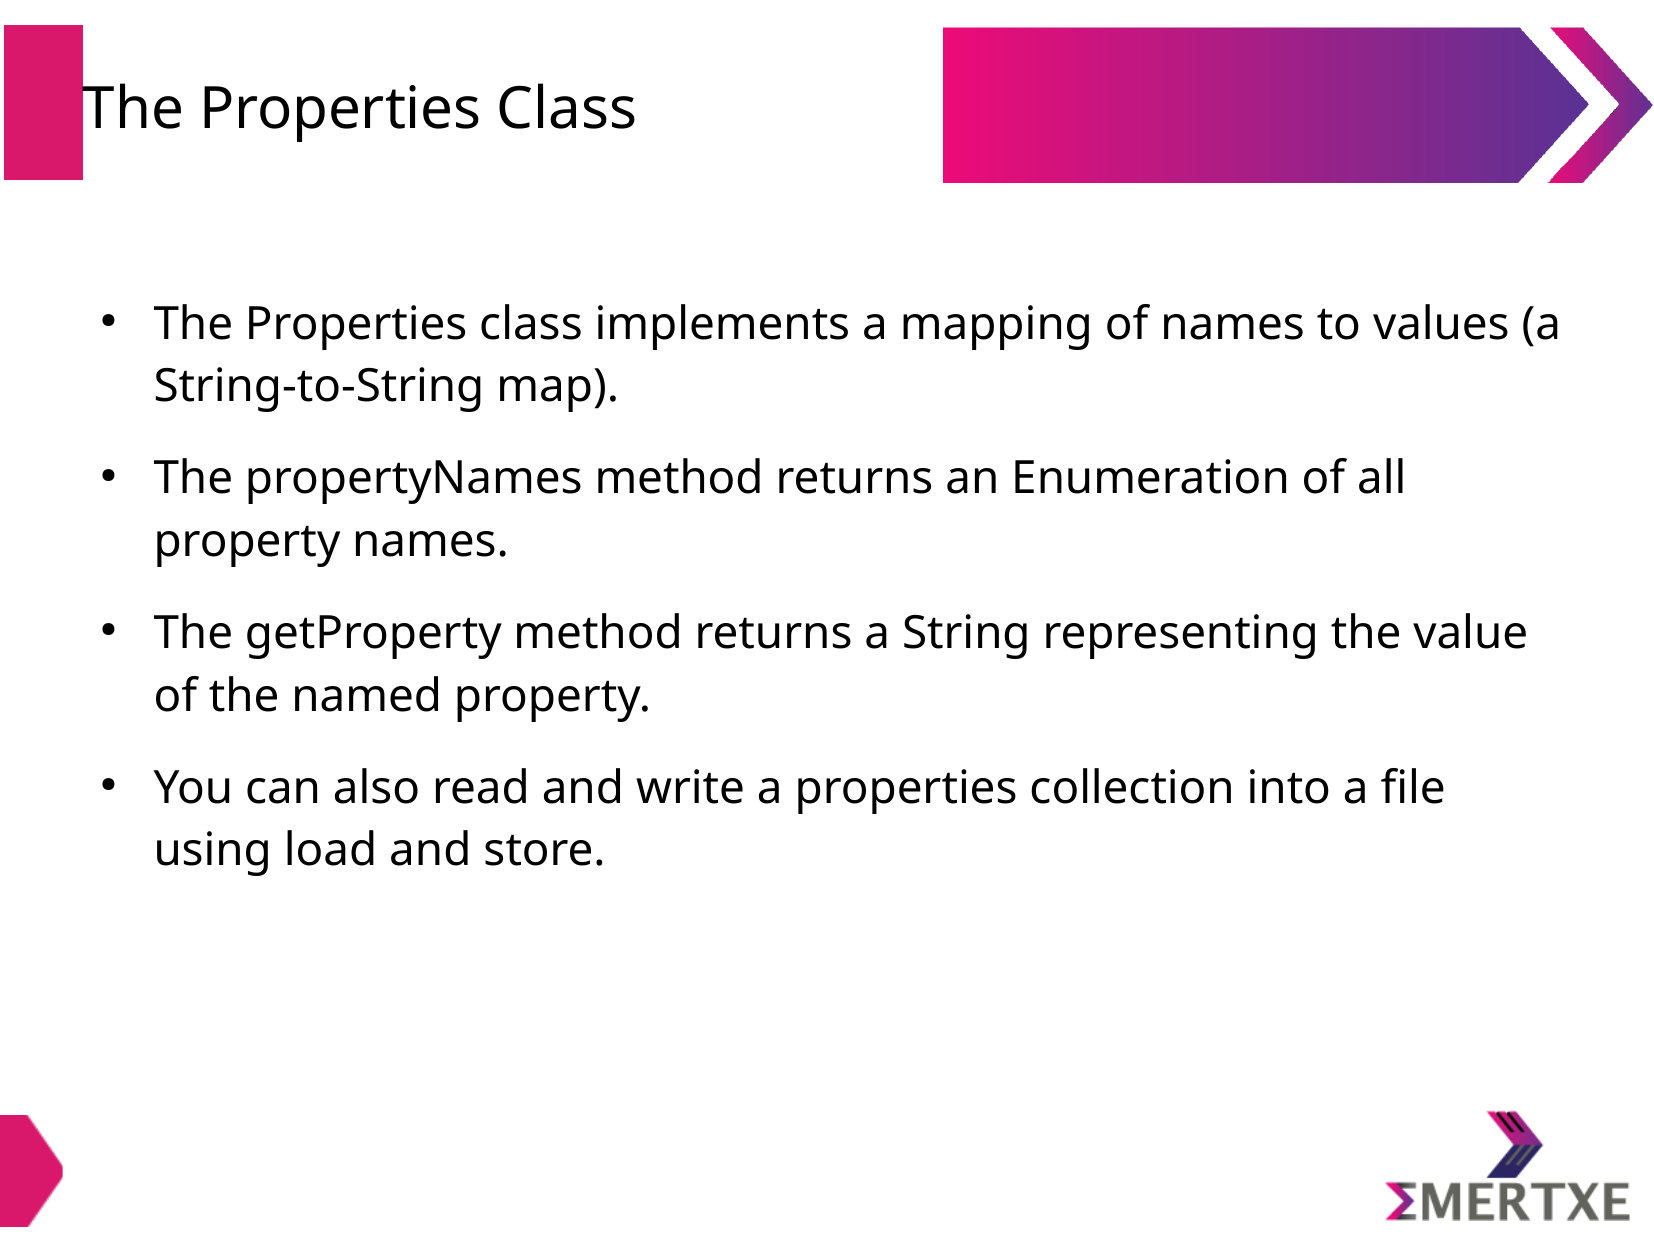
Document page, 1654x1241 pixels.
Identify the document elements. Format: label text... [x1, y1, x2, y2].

picture [1385, 1107, 1631, 1221]
list The Properties class implements a mapping of names to values (a String-to-String map). The propertyNames method returns an Enumeration of all property names. The getProperty method returns a String representing the value of the named property. You can also read and write a properties collection into a file using load and store. [82, 290, 1571, 1010]
title The Properties Class [82, 2, 1571, 210]
picture [1571, 27, 1653, 183]
